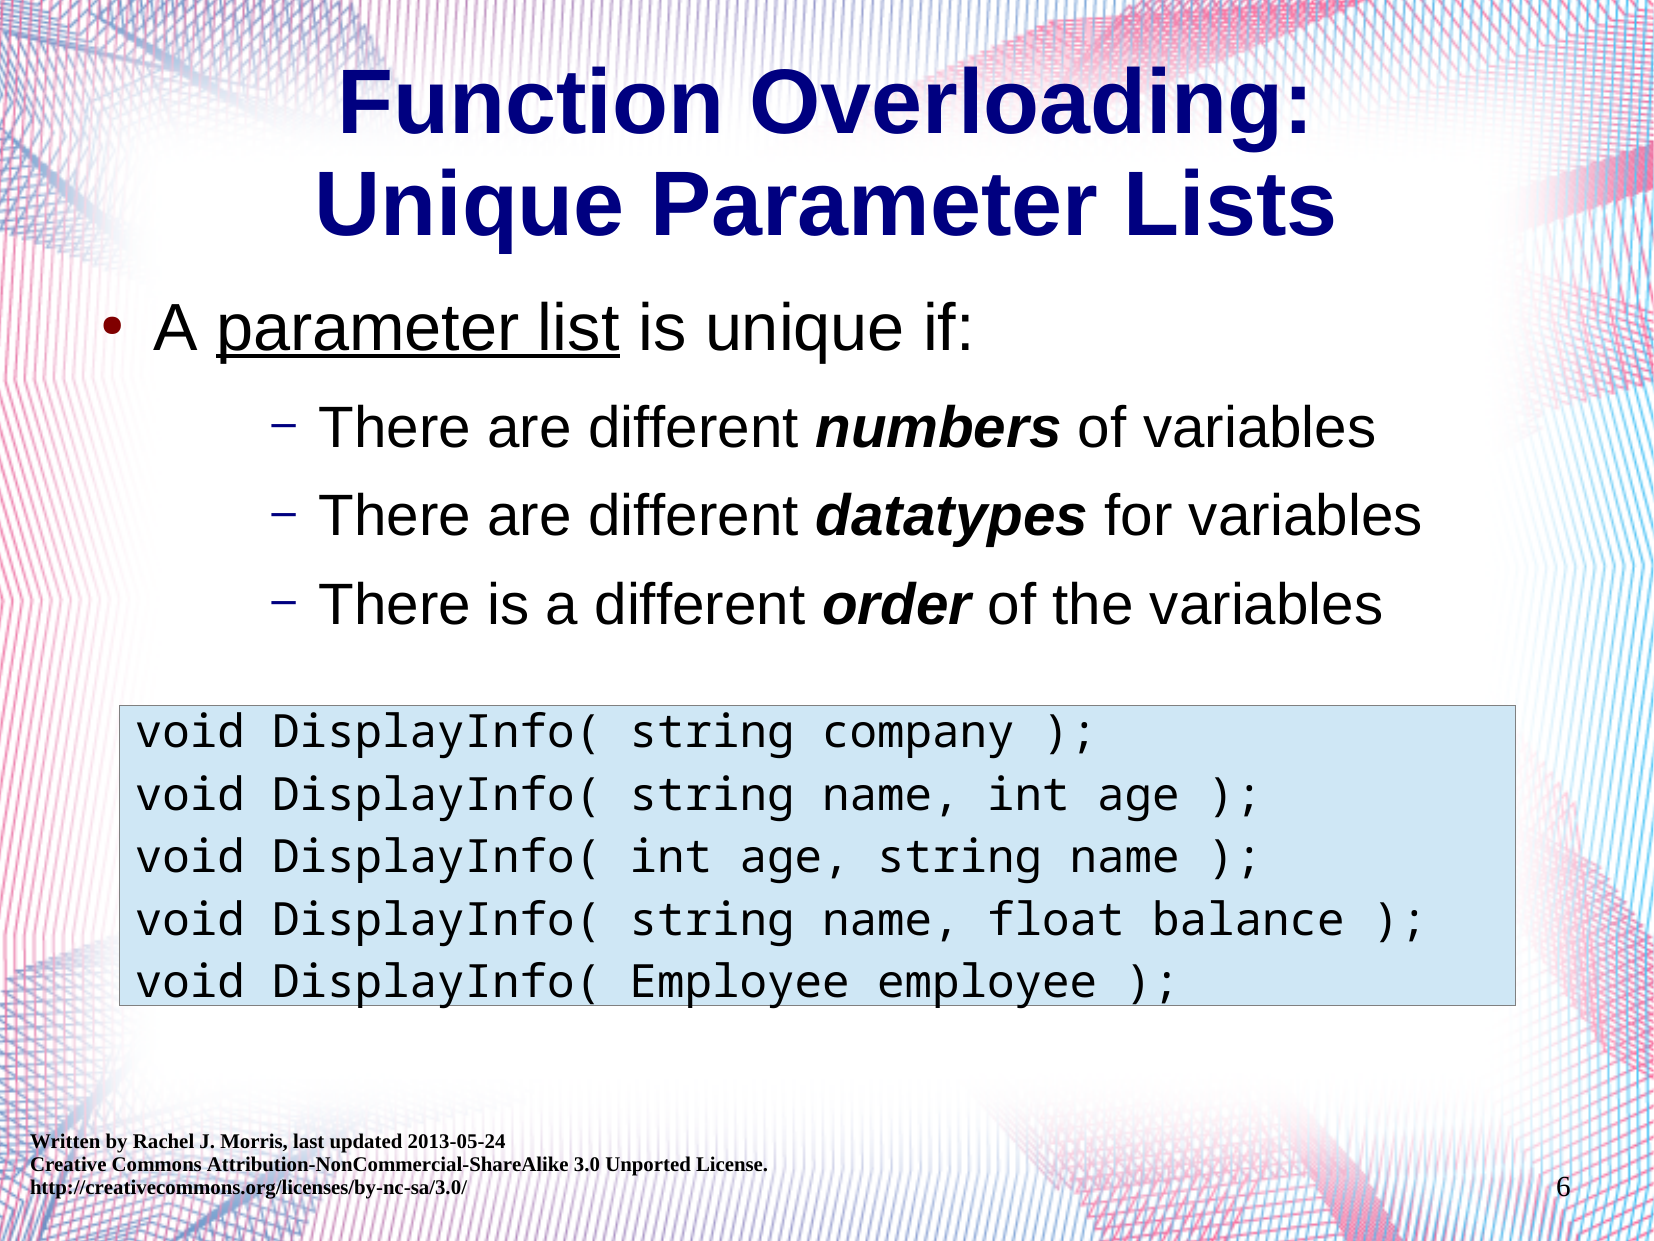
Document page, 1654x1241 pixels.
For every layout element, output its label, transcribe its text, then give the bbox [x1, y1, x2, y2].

title Function Overloading: Unique Parameter Lists [82, 49, 1571, 257]
picture [0, 0, 1654, 1241]
text_box void DisplayInfo( string company ); void DisplayInfo( string name, int age ); void DisplayInfo( int age, string name ); void DisplayInfo( string name, float balance ); void DisplayInfo( Employee employee ); [119, 705, 1516, 1006]
list A parameter list is unique if: There are different numbers of variables There are different datatypes for variables There is a different order of the variables [82, 290, 1571, 637]
